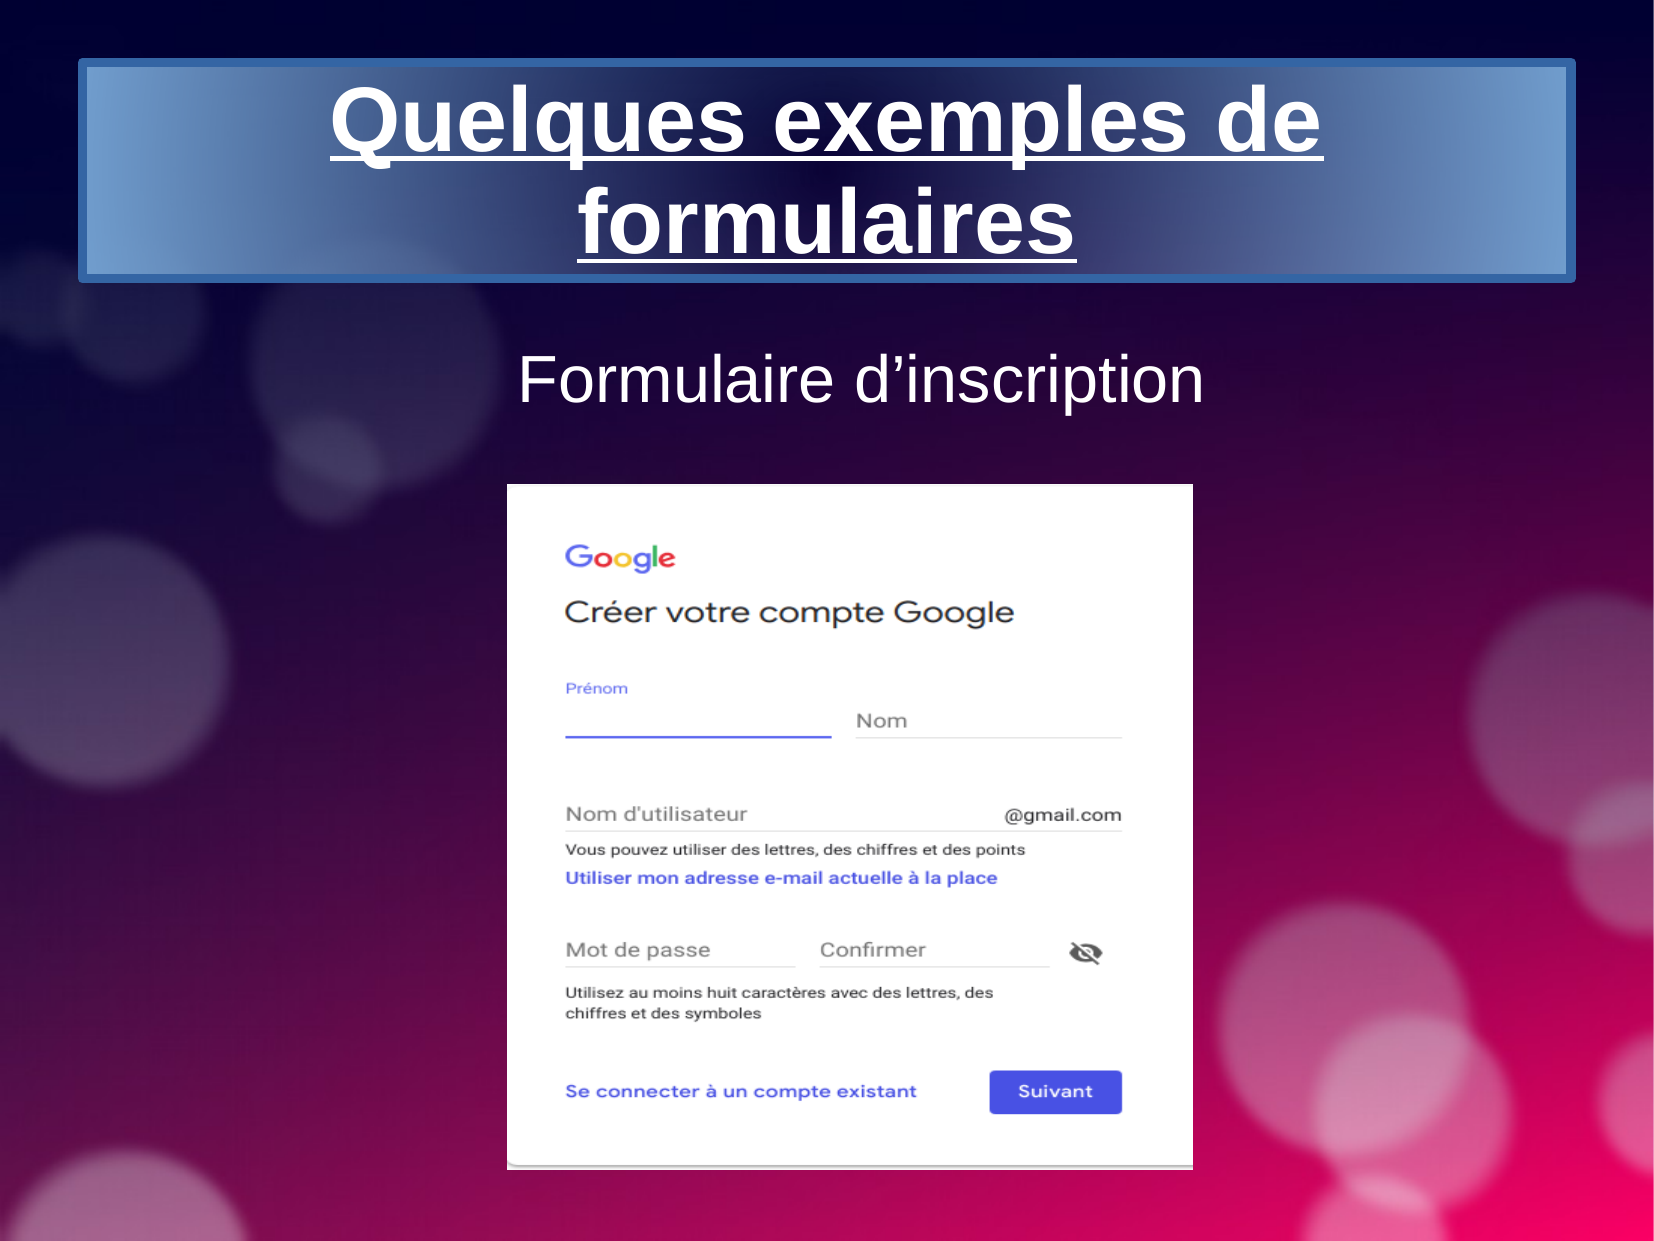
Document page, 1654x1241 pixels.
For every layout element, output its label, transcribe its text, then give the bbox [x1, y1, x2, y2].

title Quelques exemples de formulaires [82, 62, 1571, 279]
picture [0, 0, 1654, 1241]
list Formulaire d’inscription [82, 342, 1571, 485]
